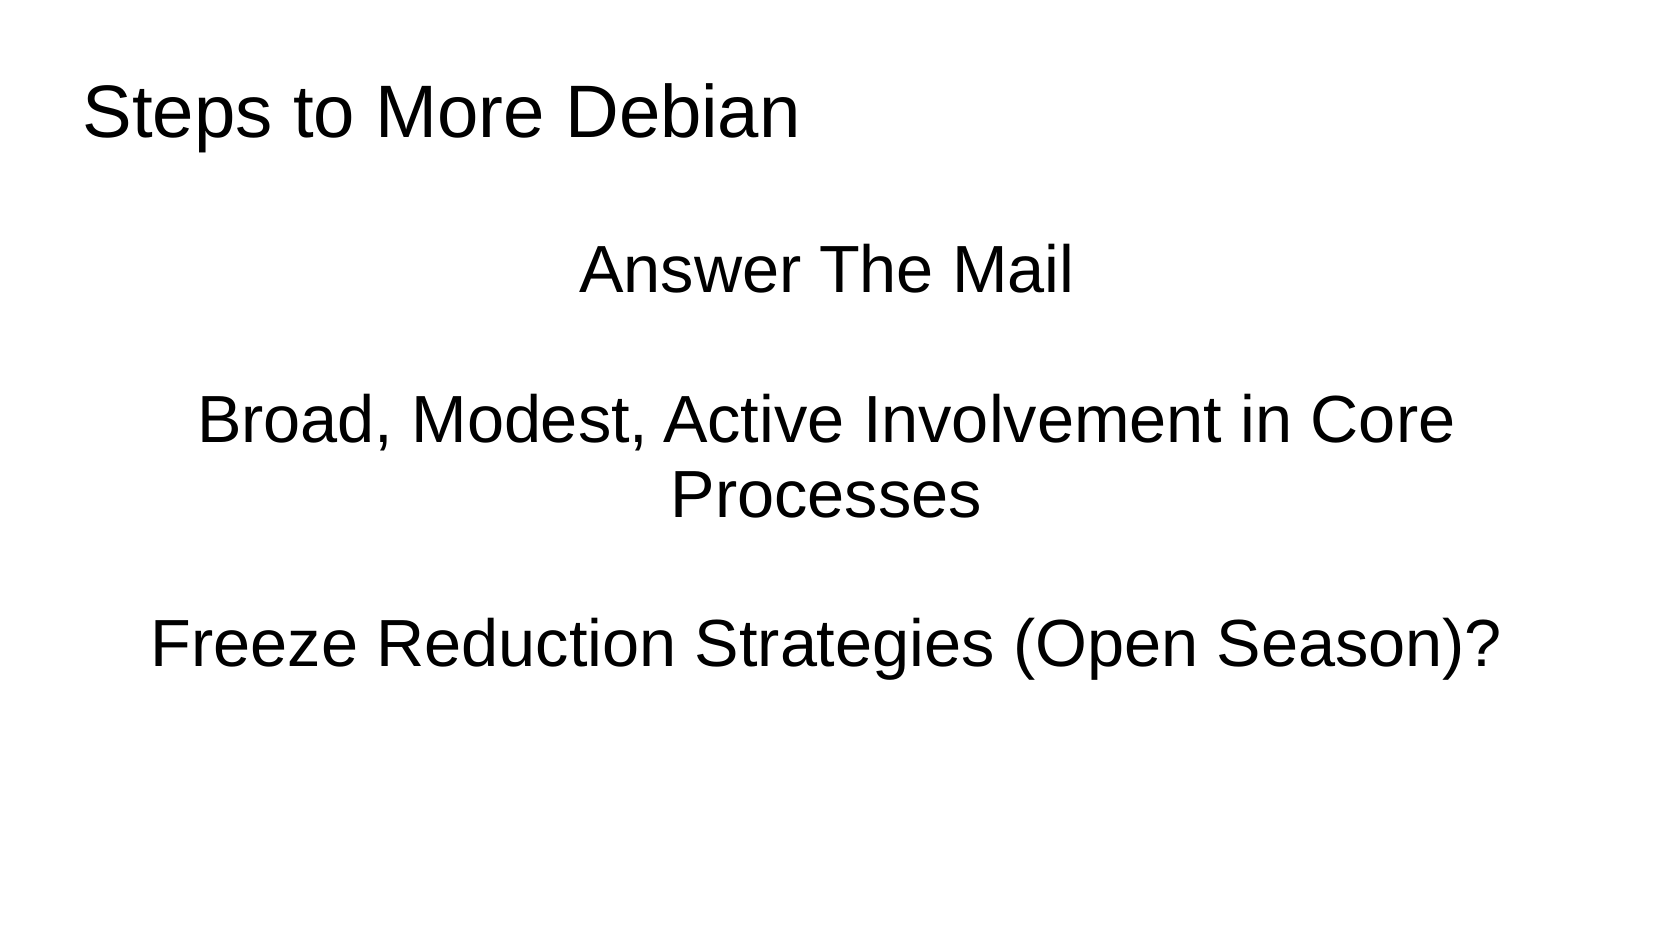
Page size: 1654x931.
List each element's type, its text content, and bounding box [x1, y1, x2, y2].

title Steps to More Debian [82, 35, 1235, 189]
subtitle Answer The Mail Broad, Modest, Active Involvement in Core Processes Freeze Reduction Strategies (Open Season)? [82, 197, 1571, 792]
